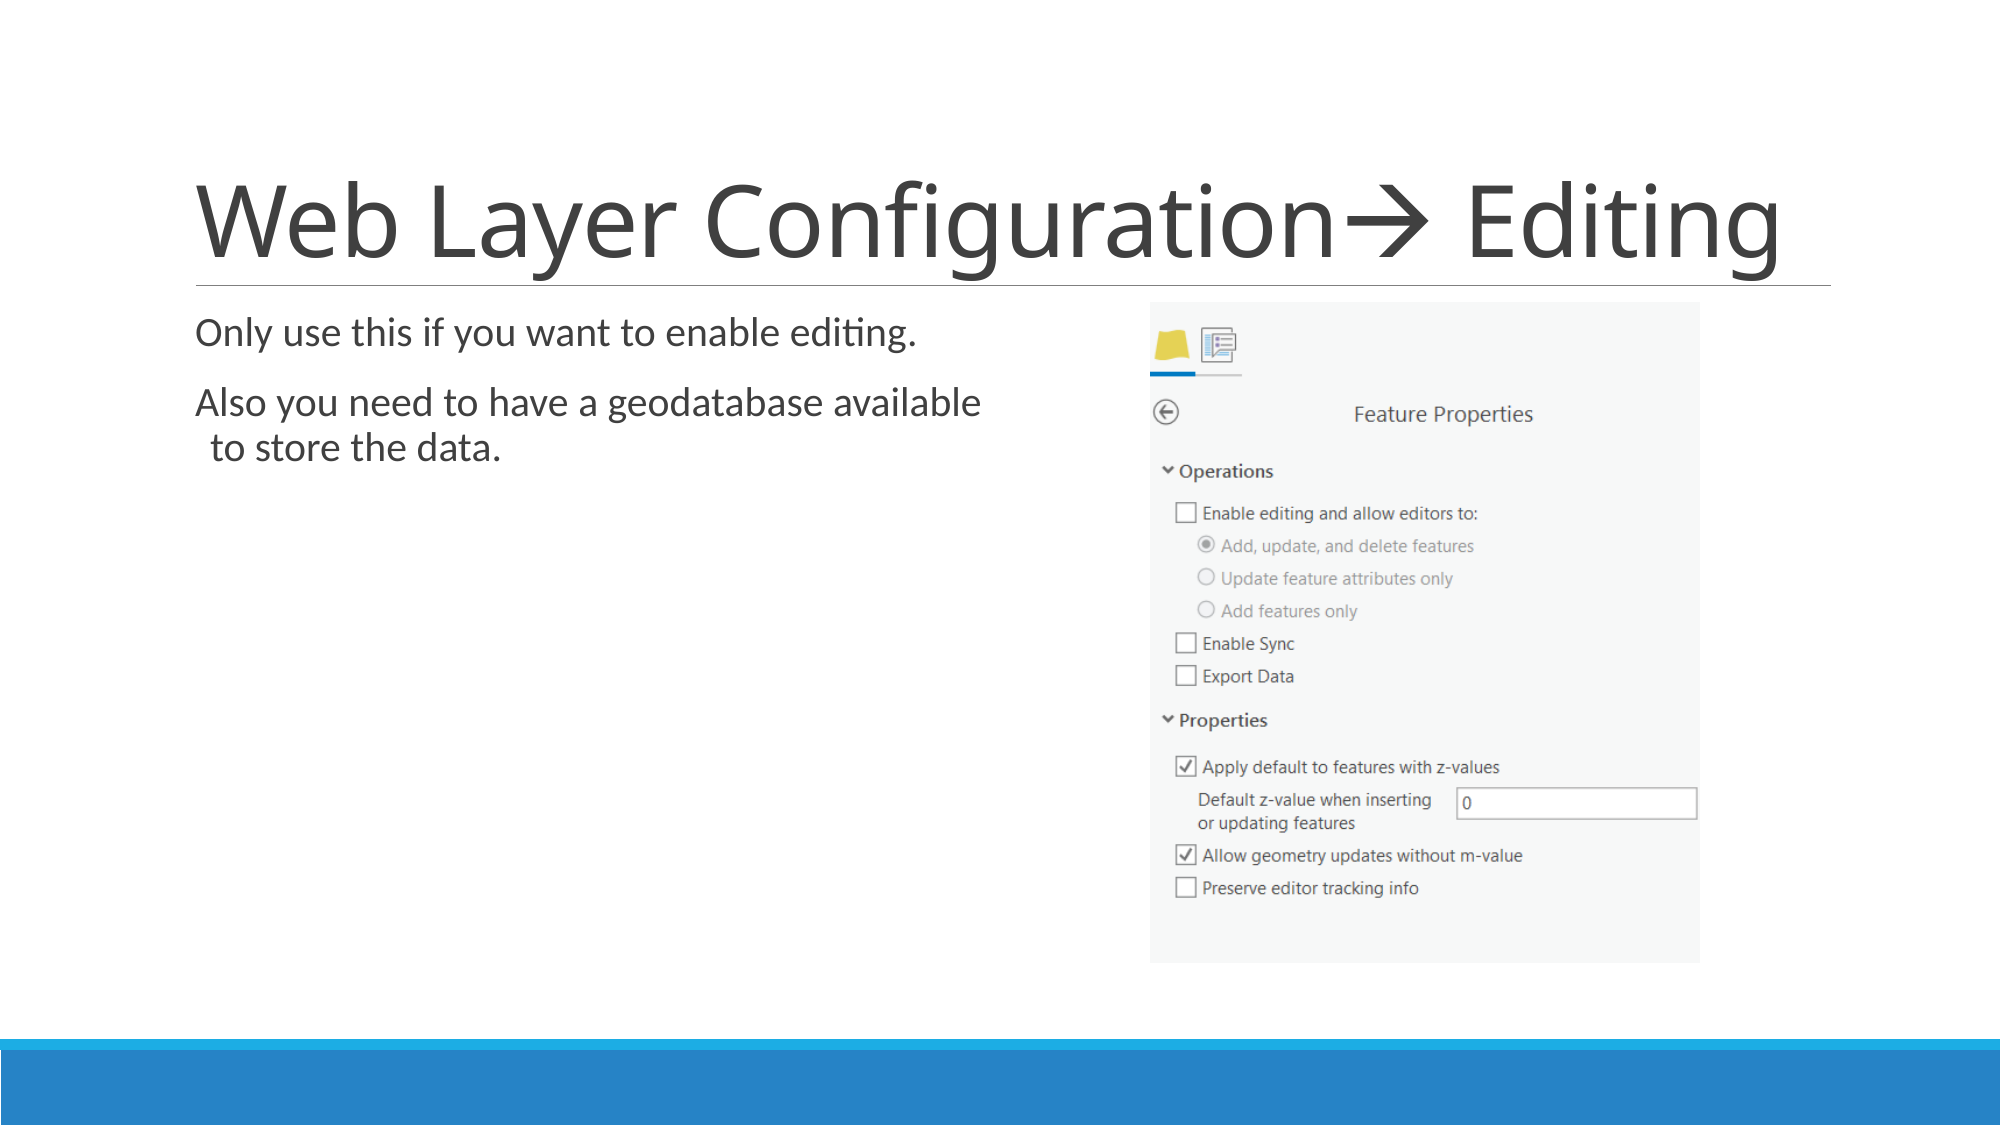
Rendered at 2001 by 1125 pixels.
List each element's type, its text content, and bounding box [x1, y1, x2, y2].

title Web Layer Configuration Editing [180, 47, 1831, 286]
list Only use this if you want to enable editing. Also you need to have a geodatabase available to store the data. [180, 302, 991, 963]
picture [1150, 302, 1700, 963]
